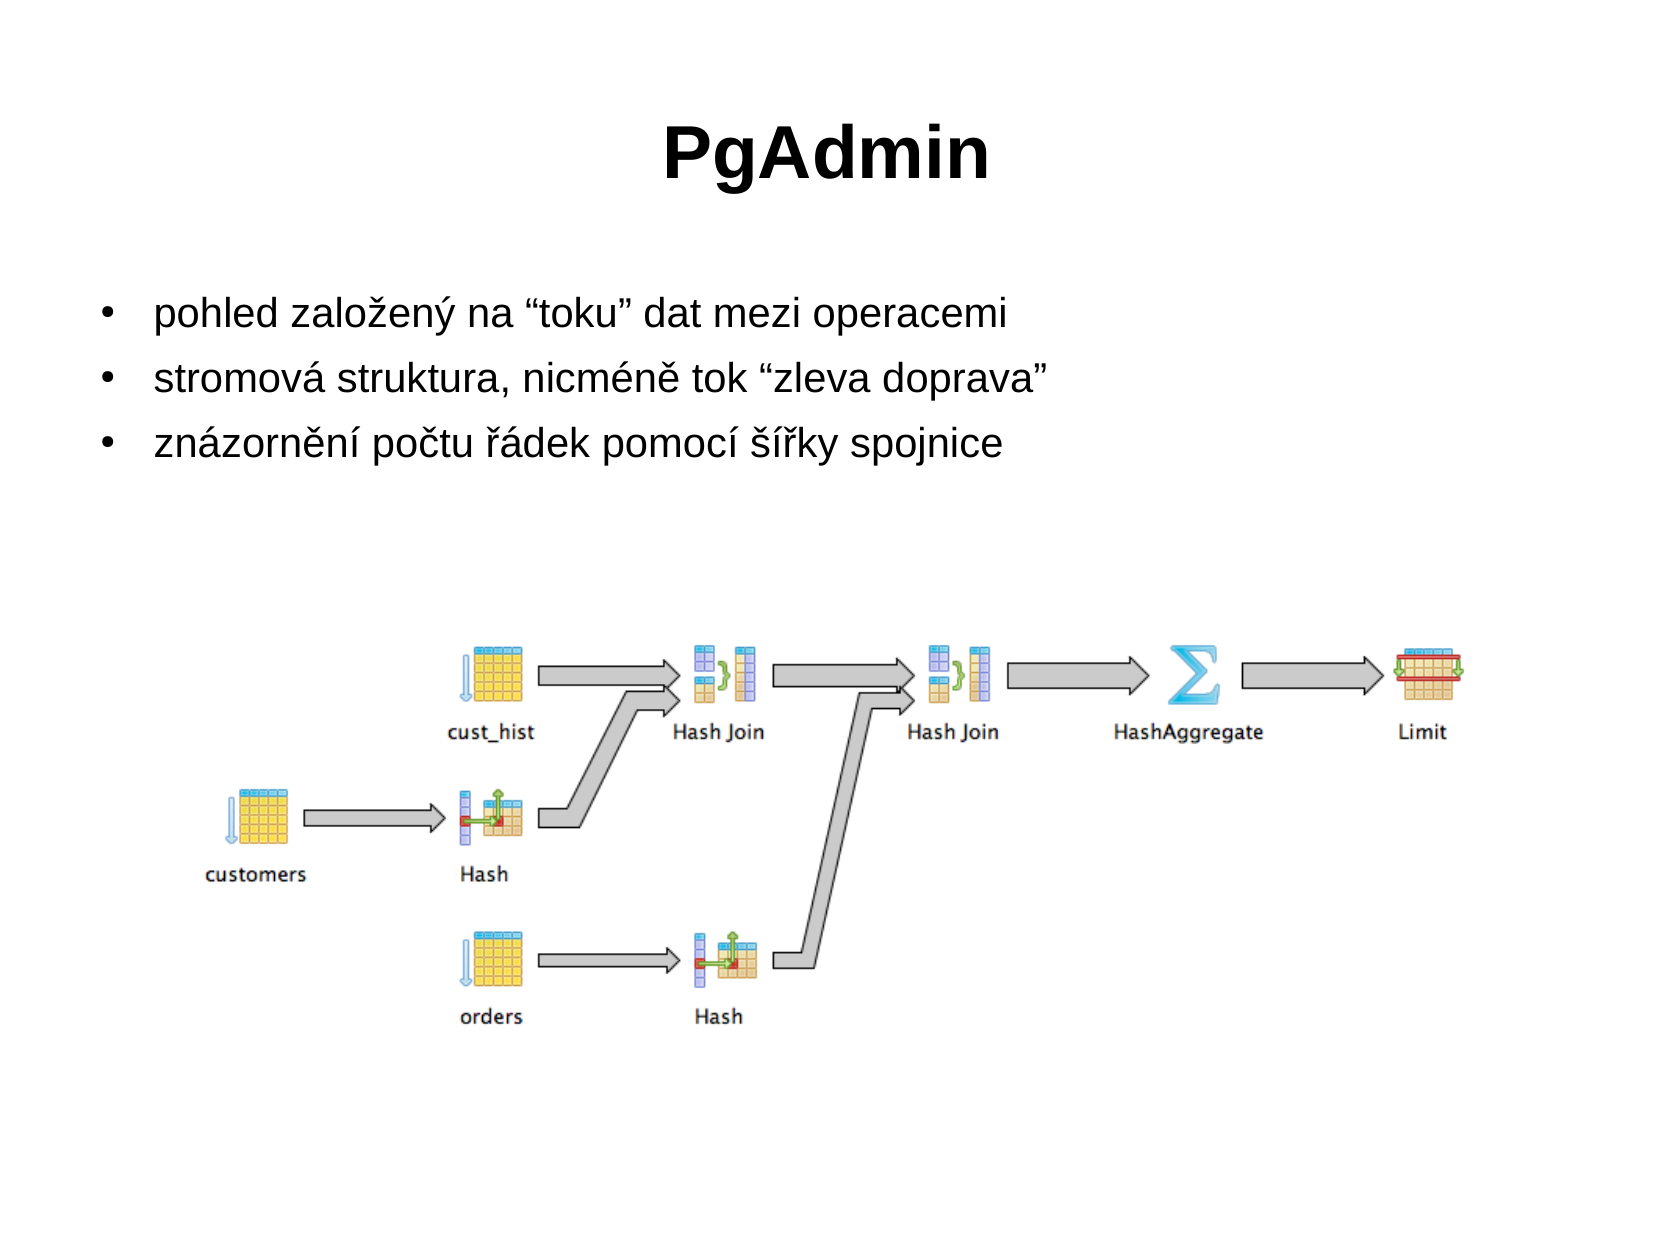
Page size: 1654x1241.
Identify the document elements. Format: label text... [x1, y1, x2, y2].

list pohled založený na “toku” dat mezi operacemi stromová struktura, nicméně tok “zleva doprava” znázornění počtu řádek pomocí šířky spojnice [82, 290, 1538, 1171]
picture [188, 622, 1475, 1047]
title PgAdmin [82, 49, 1571, 257]
